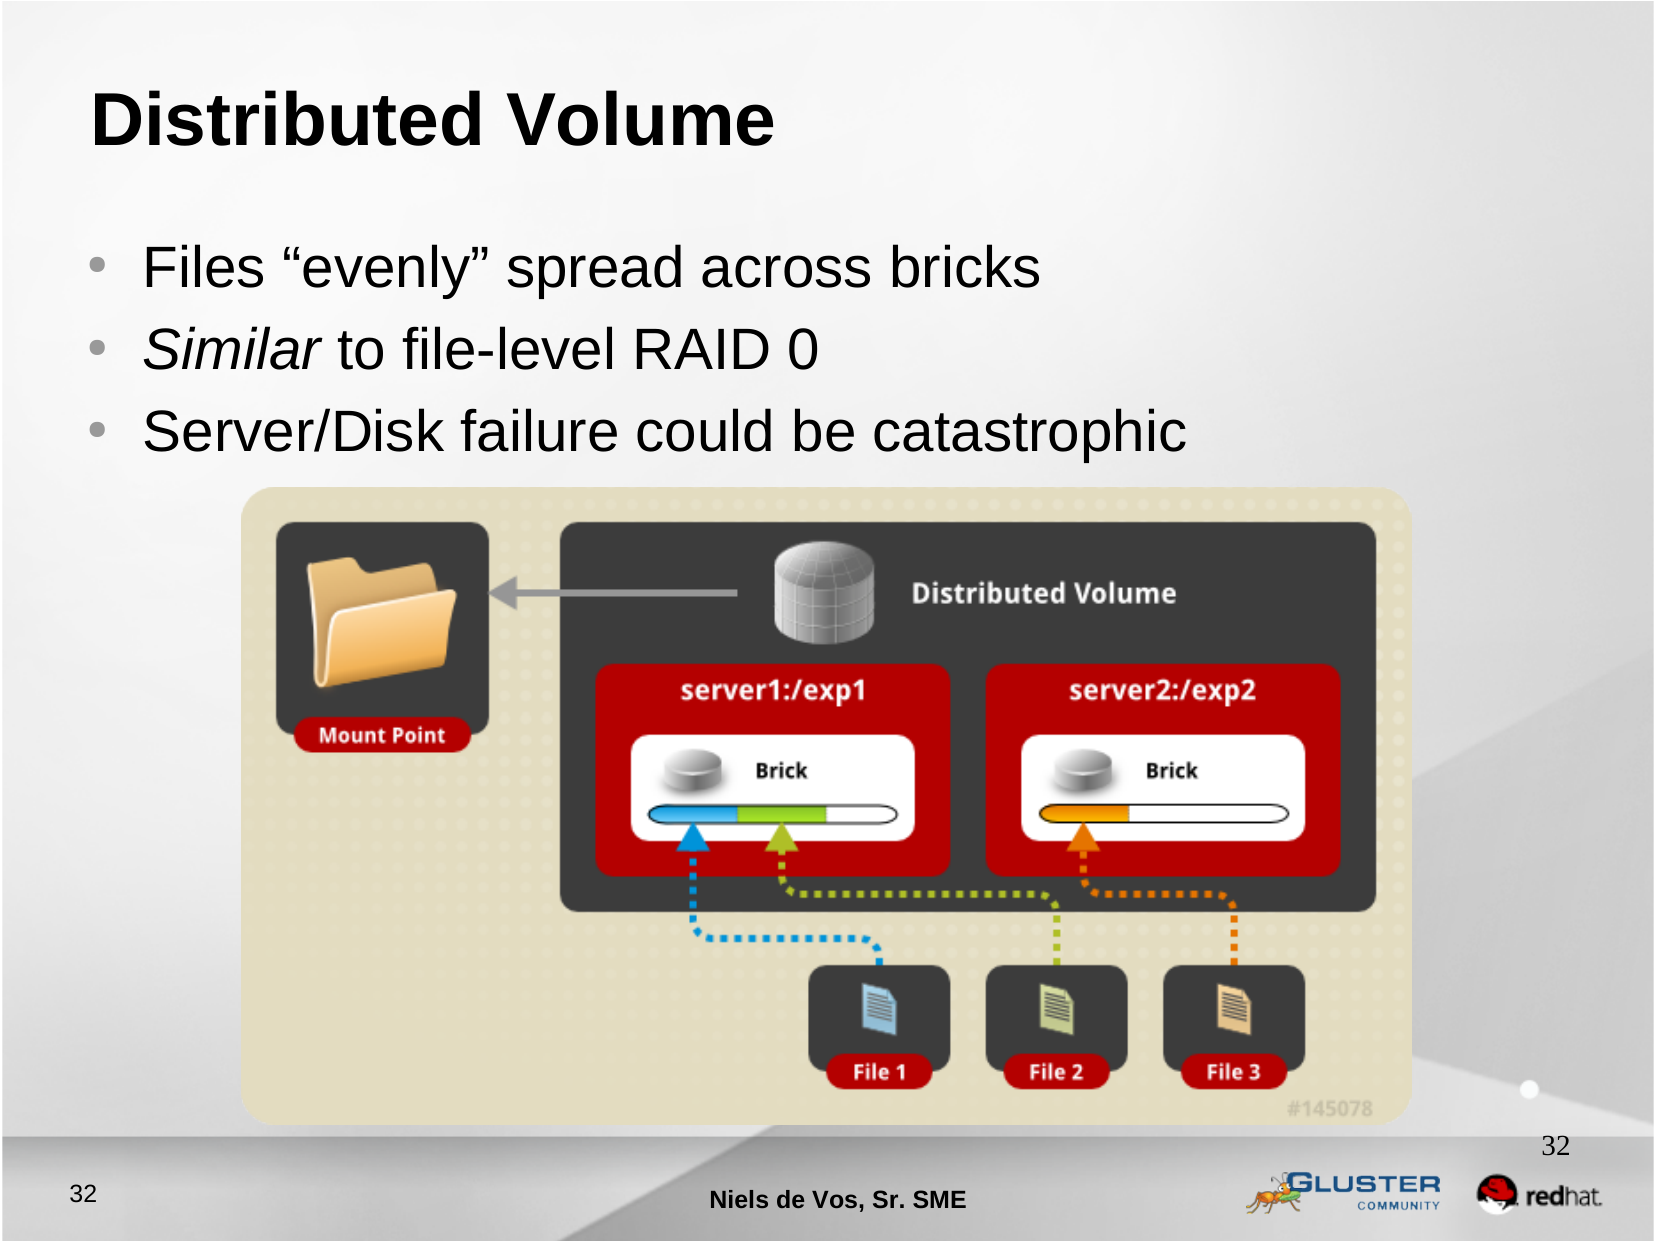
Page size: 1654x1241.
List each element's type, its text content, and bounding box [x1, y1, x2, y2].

title Distributed Volume [90, 15, 1579, 223]
picture [2, 1, 1654, 1241]
list Files “evenly” spread across bricks Similar to file-level RAID 0 Server/Disk failure could be catastrophic [86, 232, 1576, 1111]
